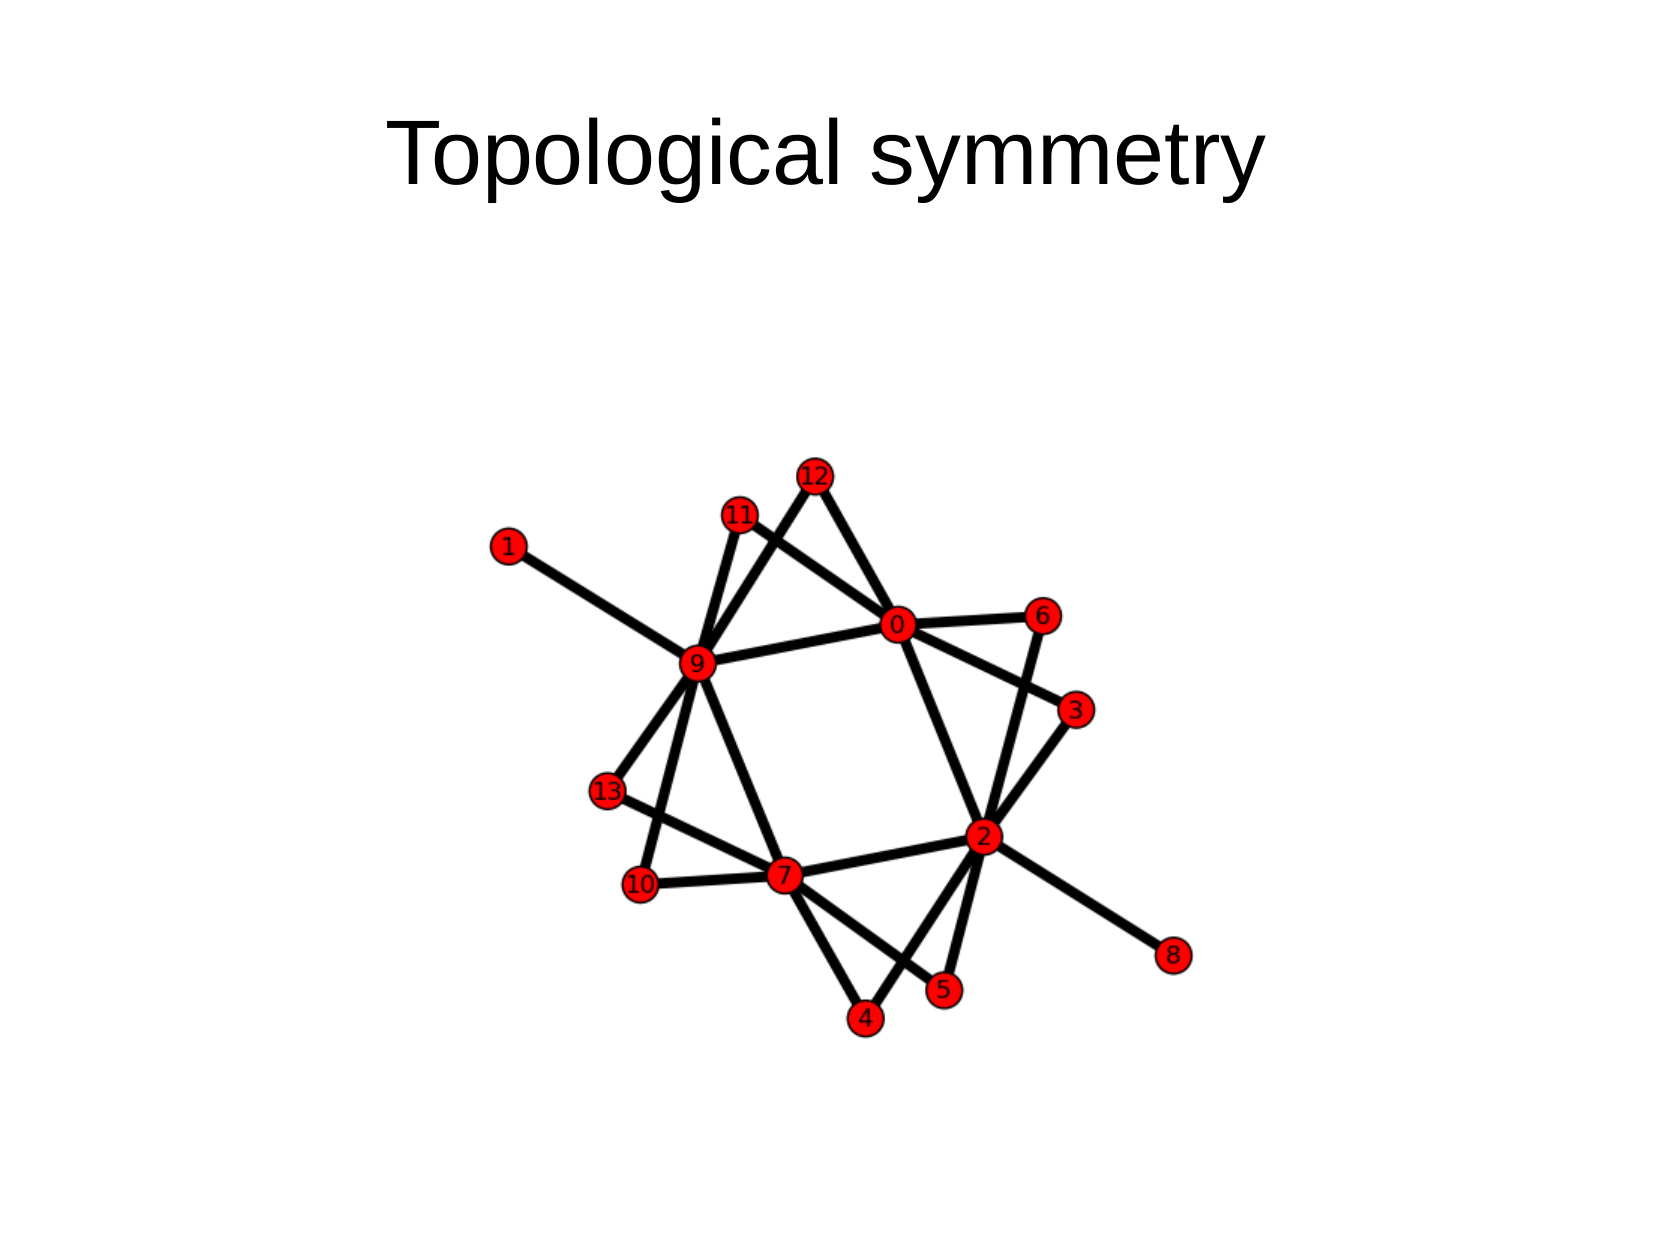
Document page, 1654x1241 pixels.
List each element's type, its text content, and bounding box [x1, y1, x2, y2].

title Topological symmetry [82, 49, 1571, 257]
picture [226, 288, 1427, 1189]
